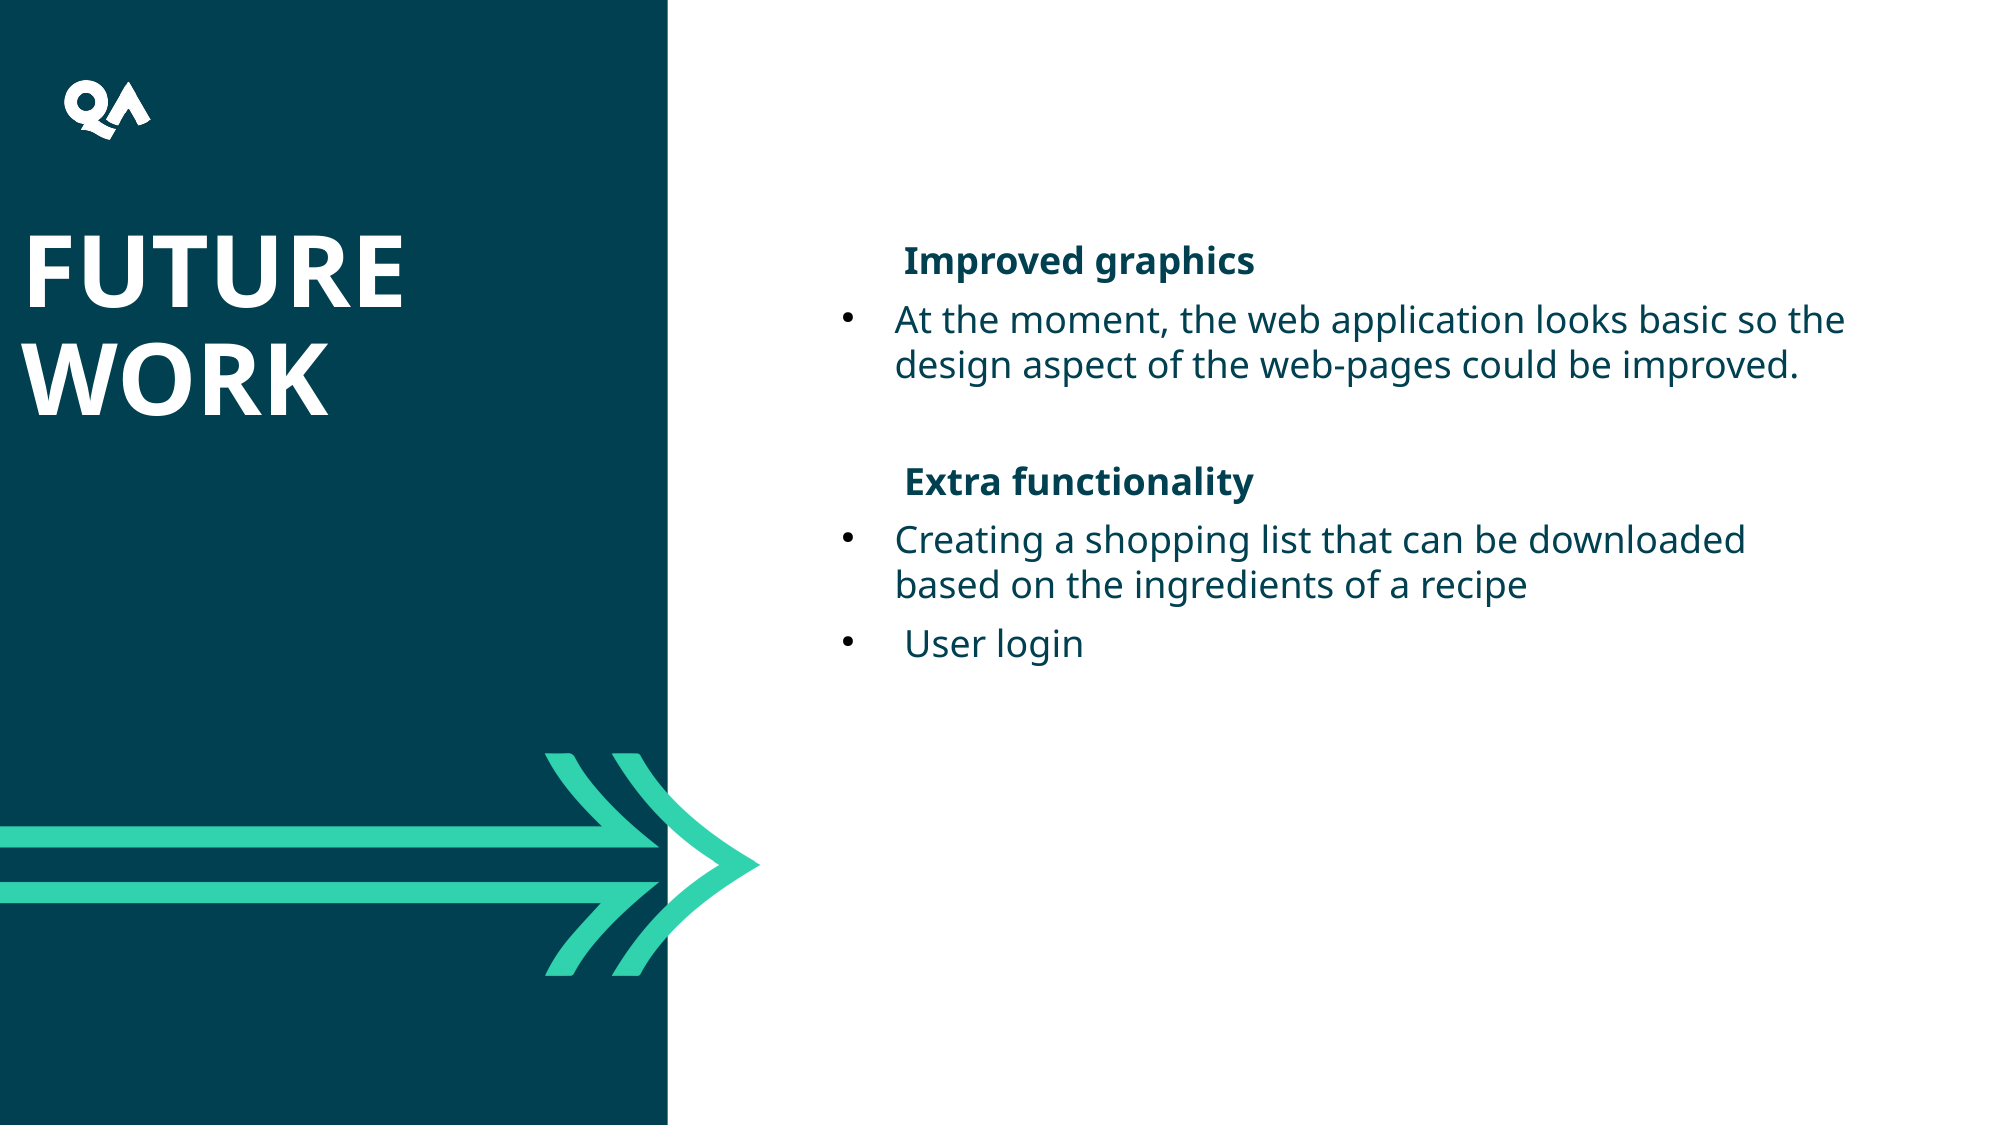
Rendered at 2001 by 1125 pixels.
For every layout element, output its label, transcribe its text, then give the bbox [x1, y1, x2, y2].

picture [613, 727, 775, 995]
list Future work [21, 221, 686, 319]
picture [65, 81, 115, 139]
list Improved graphics At the moment, the web application looks basic so the design aspect of the web-pages could be improved. Extra functionality Creating a shopping list that can be downloaded based on the ingredients of a recipe User login [823, 237, 1855, 1052]
picture [0, 882, 657, 975]
picture [0, 754, 657, 847]
picture [107, 83, 149, 125]
